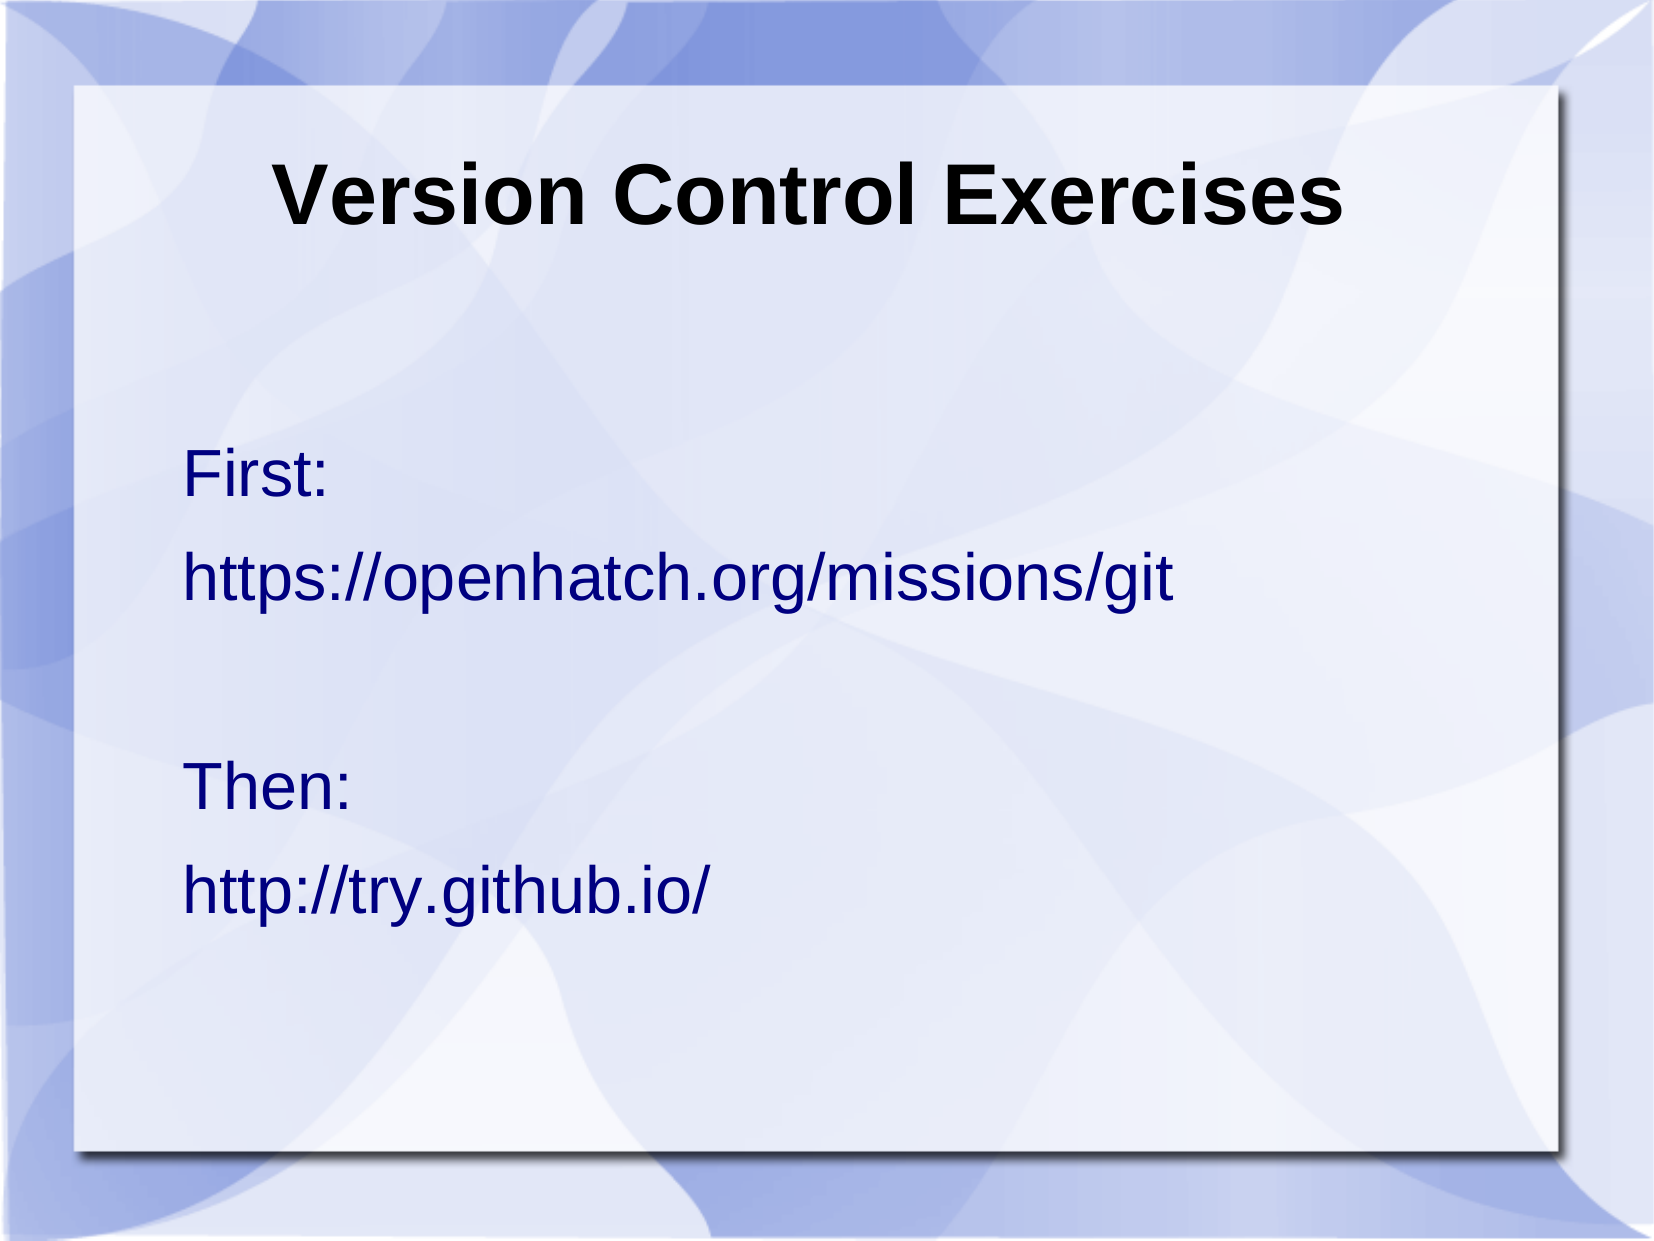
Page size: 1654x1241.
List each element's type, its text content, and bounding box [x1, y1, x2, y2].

list First: https://openhatch.org/missions/git Then: http://try.github.io/ [111, 435, 1471, 1156]
picture [0, 0, 1654, 1241]
title Version Control Exercises [82, 90, 1536, 298]
